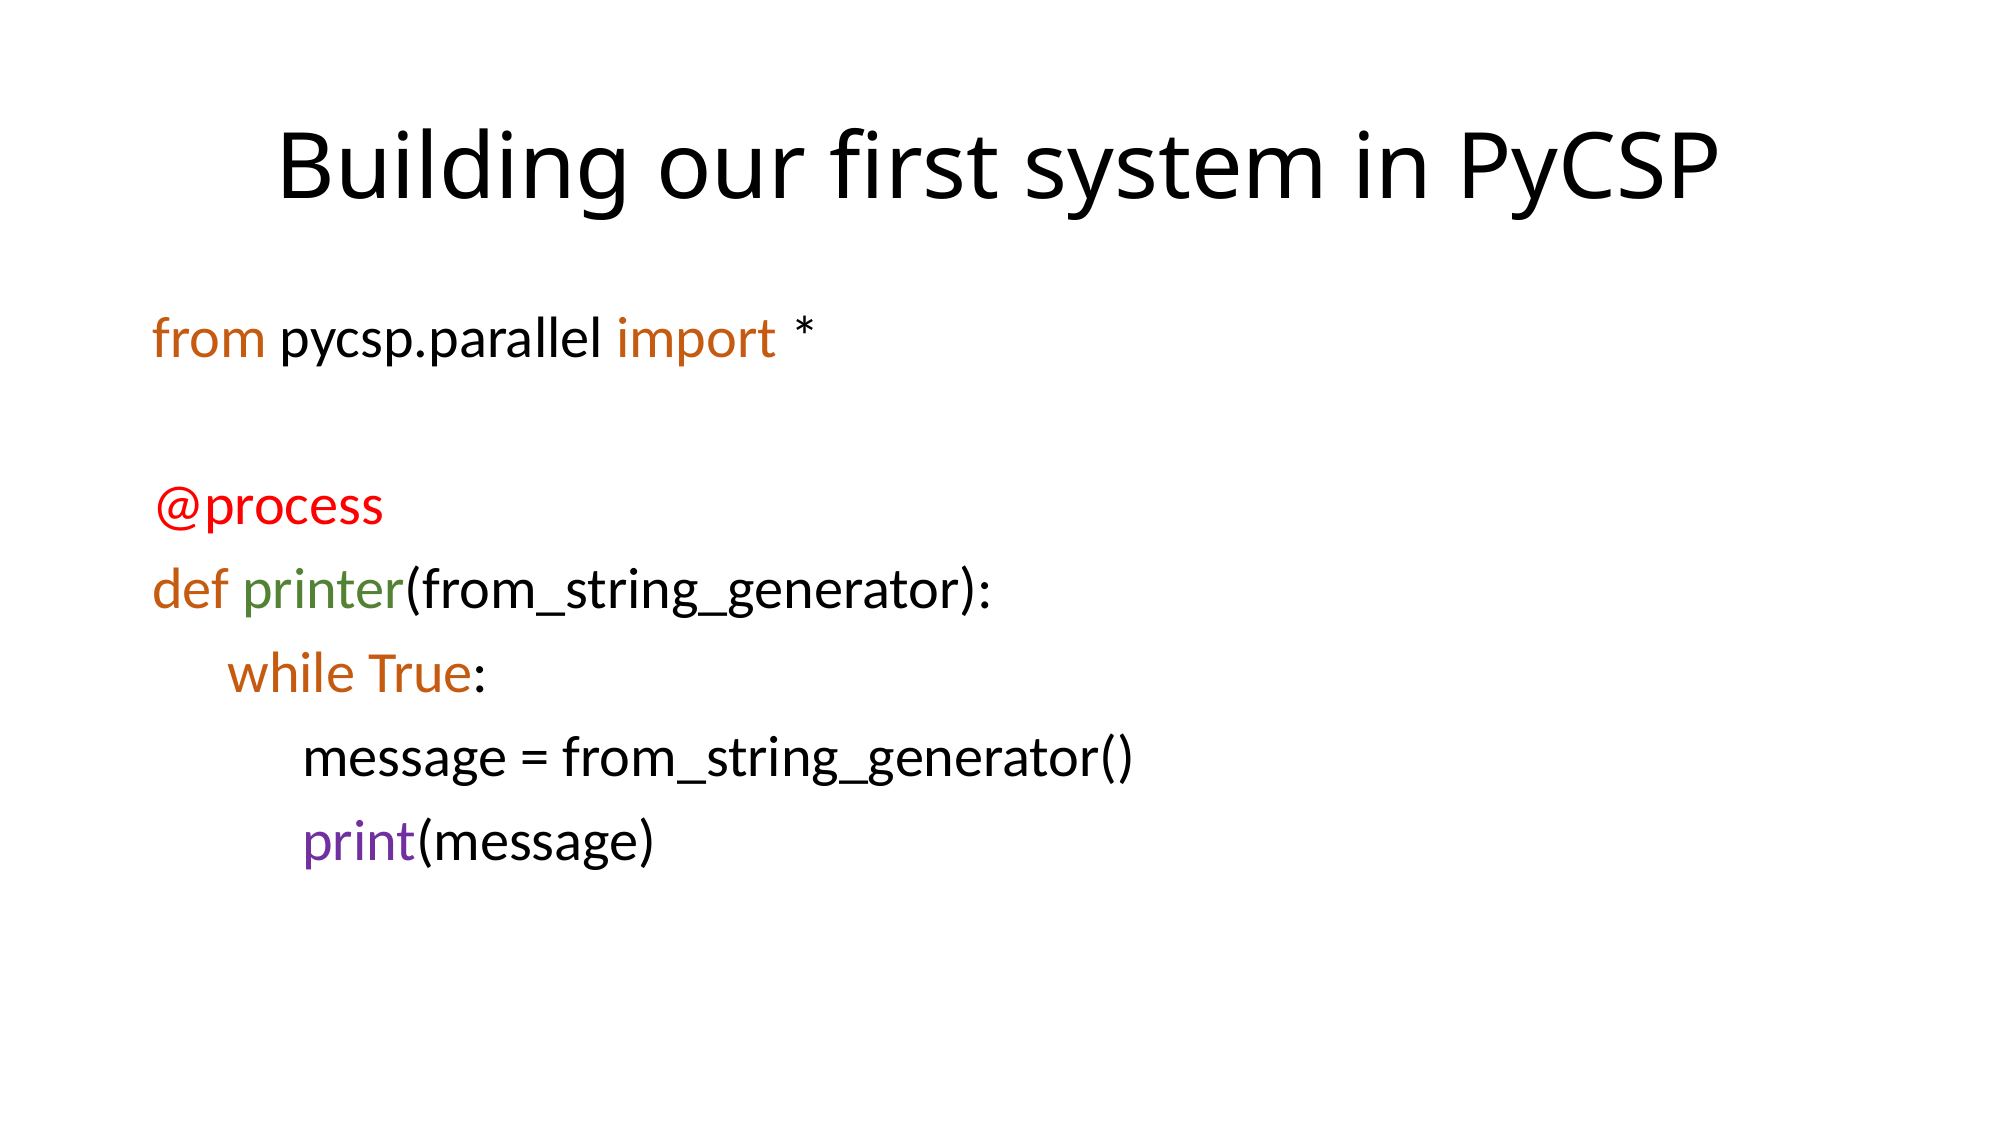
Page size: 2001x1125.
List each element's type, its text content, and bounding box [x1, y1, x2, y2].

title Building our first system in PyCSP [137, 59, 1863, 278]
list from pycsp.parallel import * @process def printer(from_string_generator): while True: message = from_string_generator() print(message) [137, 299, 1863, 1014]
